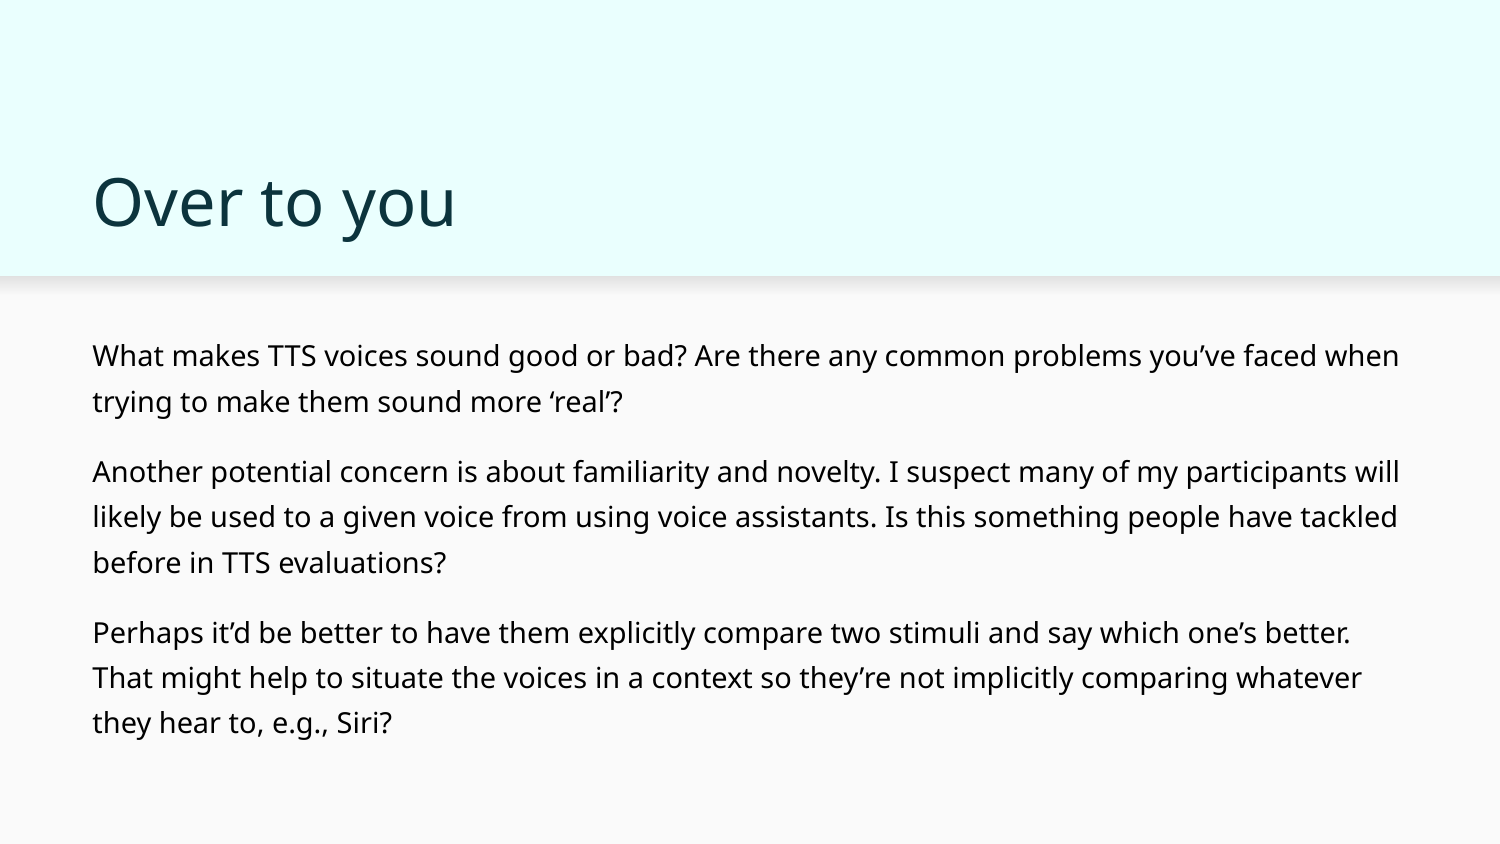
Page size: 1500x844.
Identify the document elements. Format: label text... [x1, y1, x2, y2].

title Over to you [77, 52, 1427, 261]
list What makes TTS voices sound good or bad? Are there any common problems you’ve faced when trying to make them sound more ‘real’? Another potential concern is about familiarity and novelty. I suspect many of my participants will likely be used to a given voice from using voice assistants. Is this something people have tackled before in TTS evaluations? Perhaps it’d be better to have them explicitly compare two stimuli and say which one’s better. That might help to situate the voices in a context so they’re not implicitly comparing whatever they hear to, e.g., Siri? [77, 314, 1427, 760]
